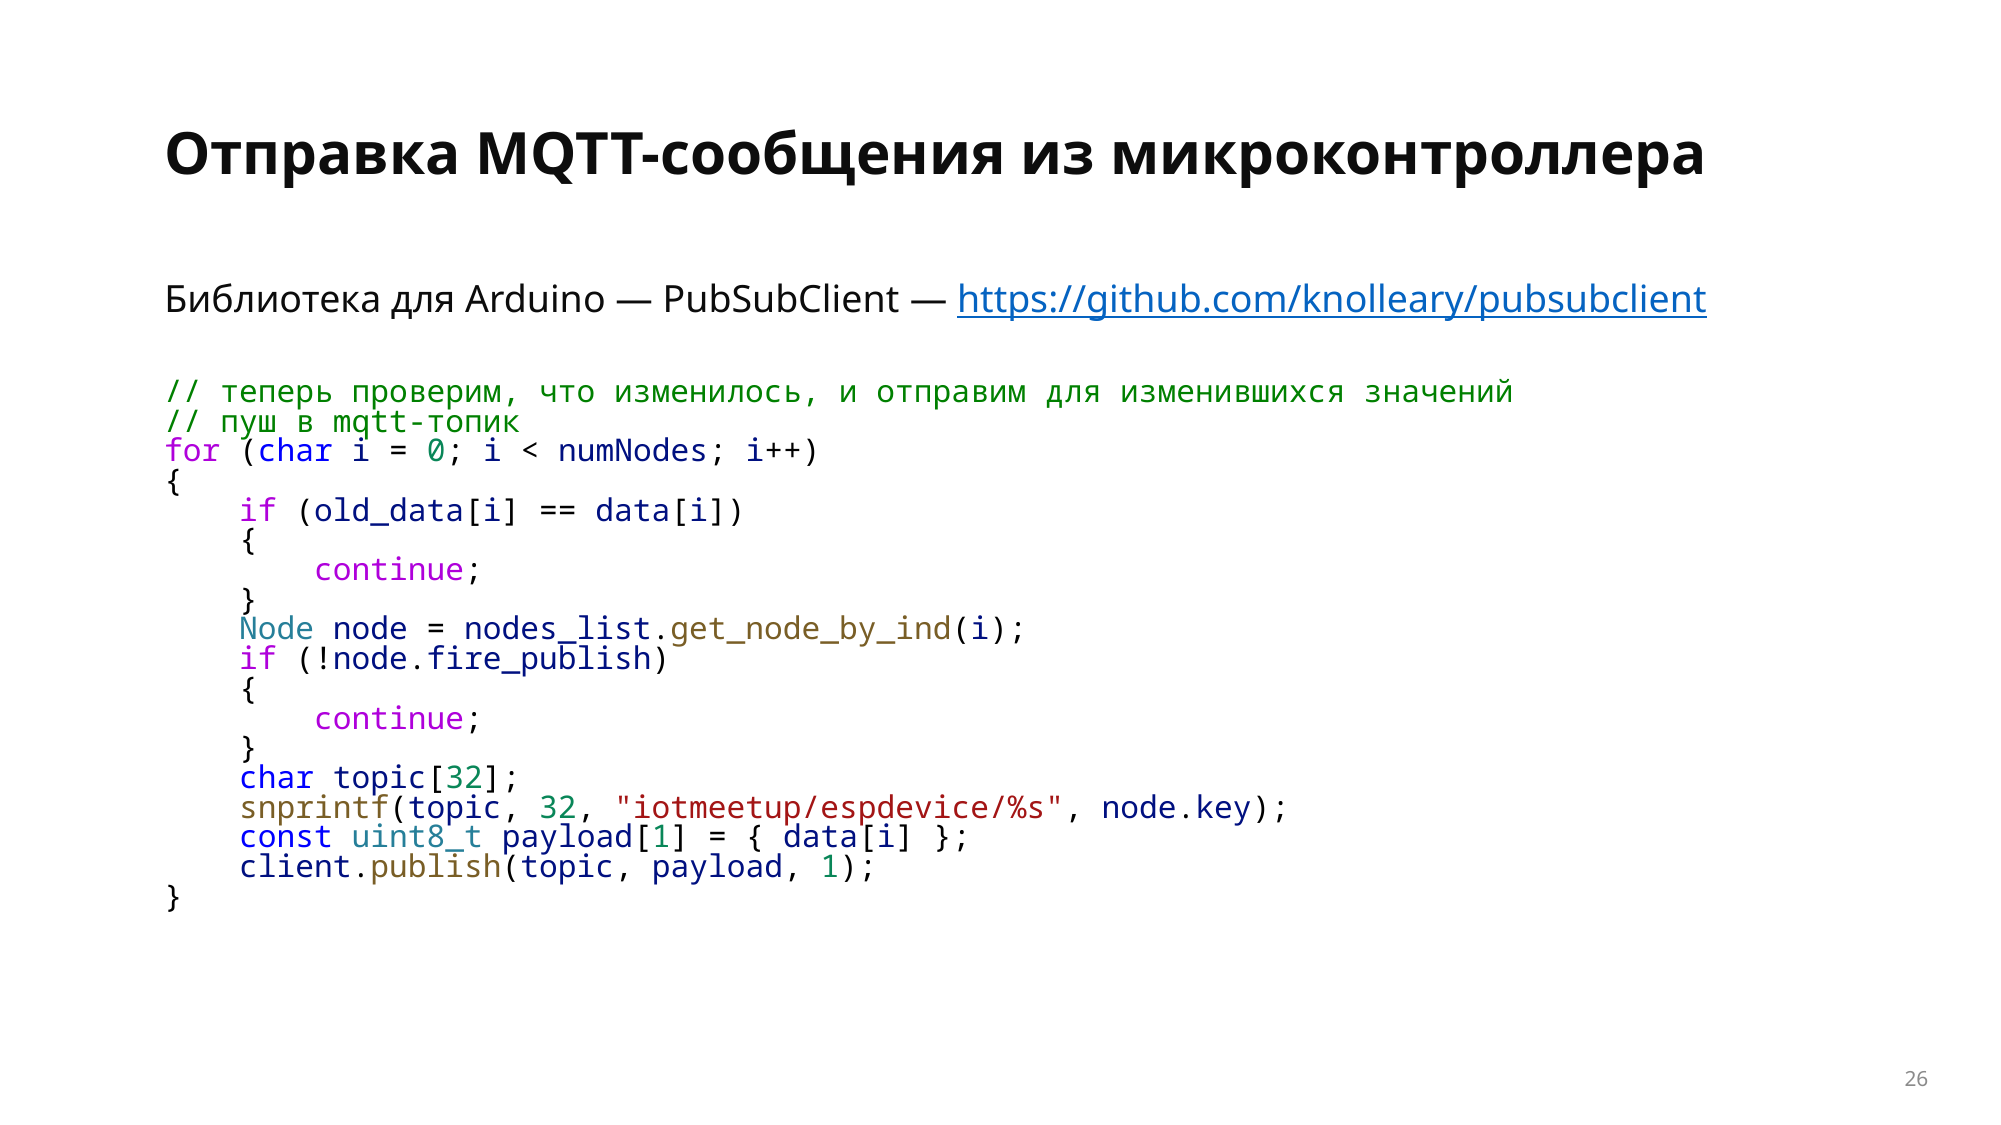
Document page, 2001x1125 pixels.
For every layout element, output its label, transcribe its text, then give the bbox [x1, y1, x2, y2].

text_box Библиотека для Arduino — PubSubClient — https://github.com/knolleary/pubsubclient [149, 267, 1850, 363]
text_box Отправка MQTT-сообщения из микроконтроллера [149, 108, 1850, 194]
text_box // теперь проверим, что изменилось, и отправим для изменившихся значений // пуш в mqtt-топик for (char i = 0; i < numNodes; i++) { if (old_data[i] == data[i]) { continue; } Node node = nodes_list.get_node_by_ind(i); if (!node.fire_publish) { continue; } char topic[32]; snprintf(topic, 32, "iotmeetup/espdevice/%s", node.key); const uint8_t payload[1] = { data[i] }; client.publish(topic, payload, 1); } [149, 363, 1852, 922]
slide_number <номер> [1832, 1034, 2000, 1125]
